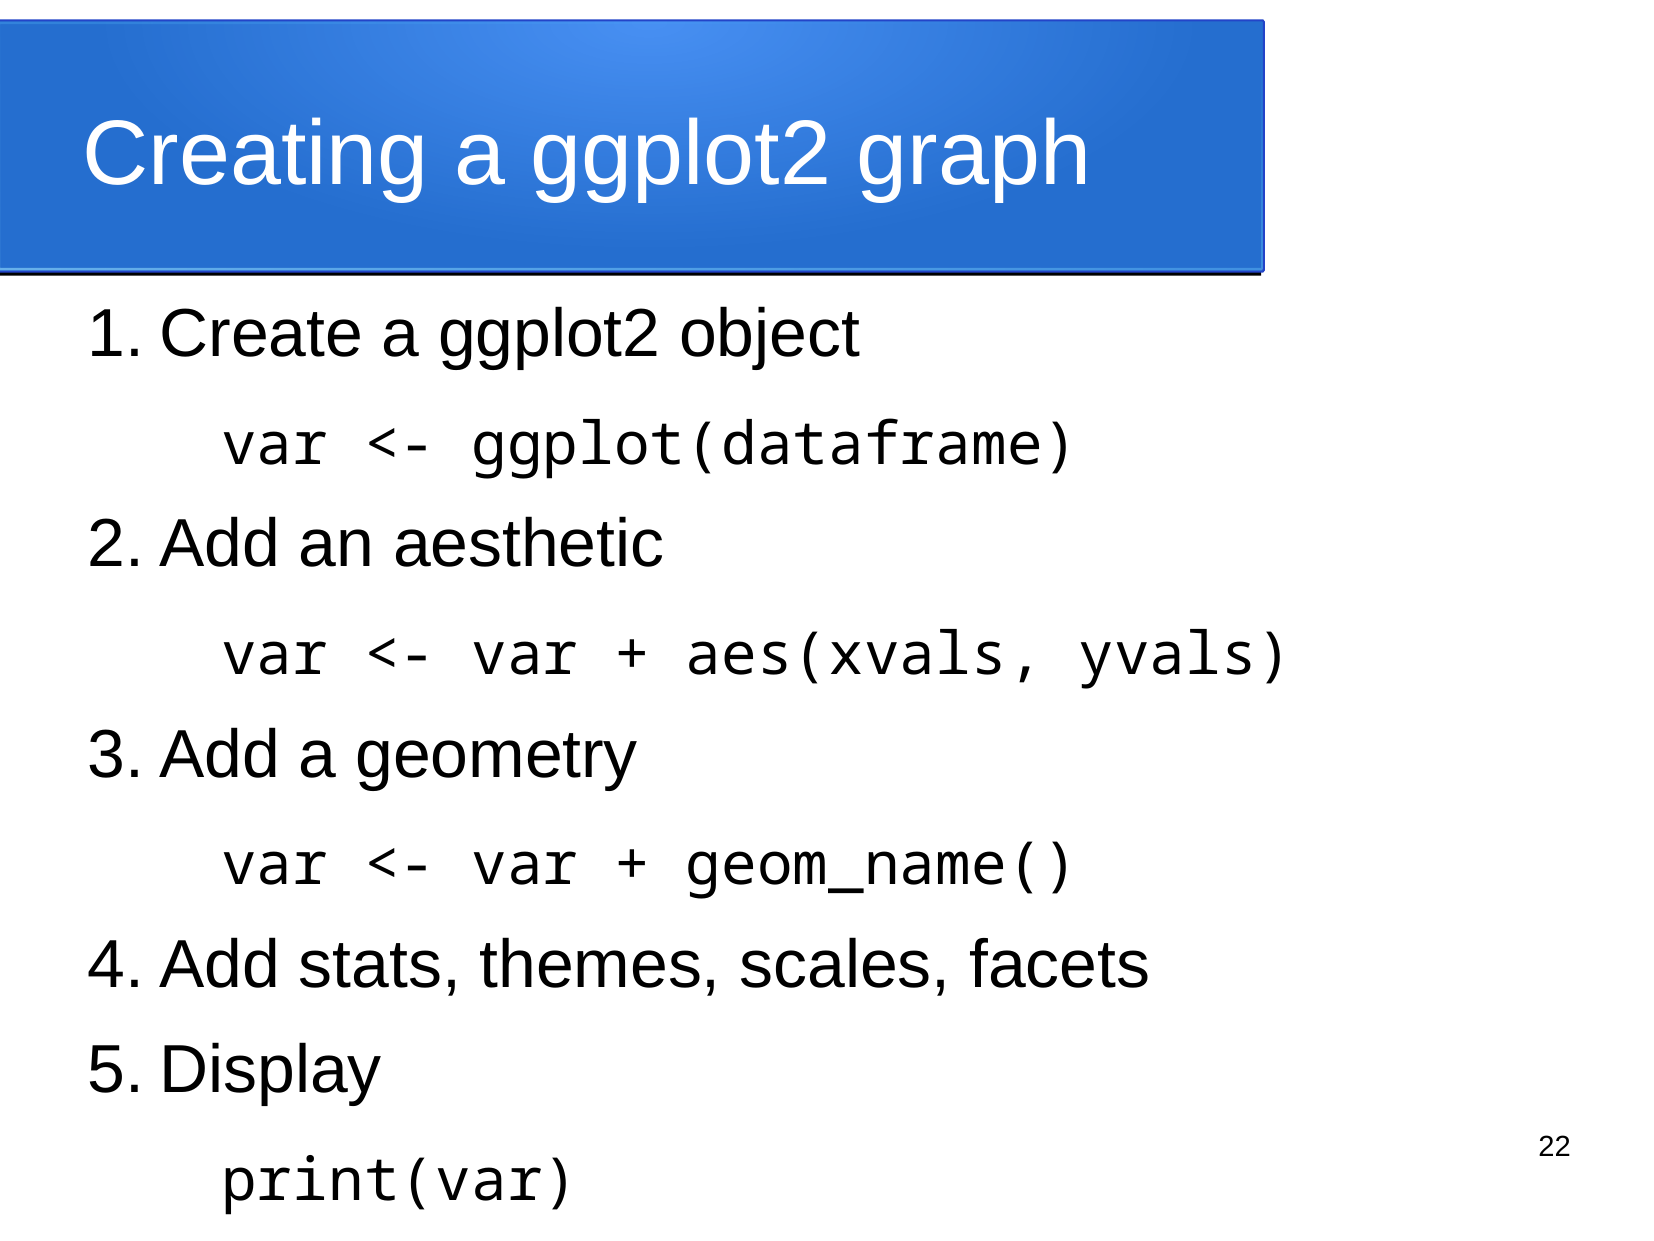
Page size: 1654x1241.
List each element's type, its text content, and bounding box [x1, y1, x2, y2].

list Create a ggplot2 object var <- ggplot(dataframe) Add an aesthetic var <- var + aes(xvals, yvals) Add a geometry var <- var + geom_name() Add stats, themes, scales, facets Display print(var) [70, 295, 1571, 1222]
title Creating a ggplot2 graph [82, 49, 1577, 257]
